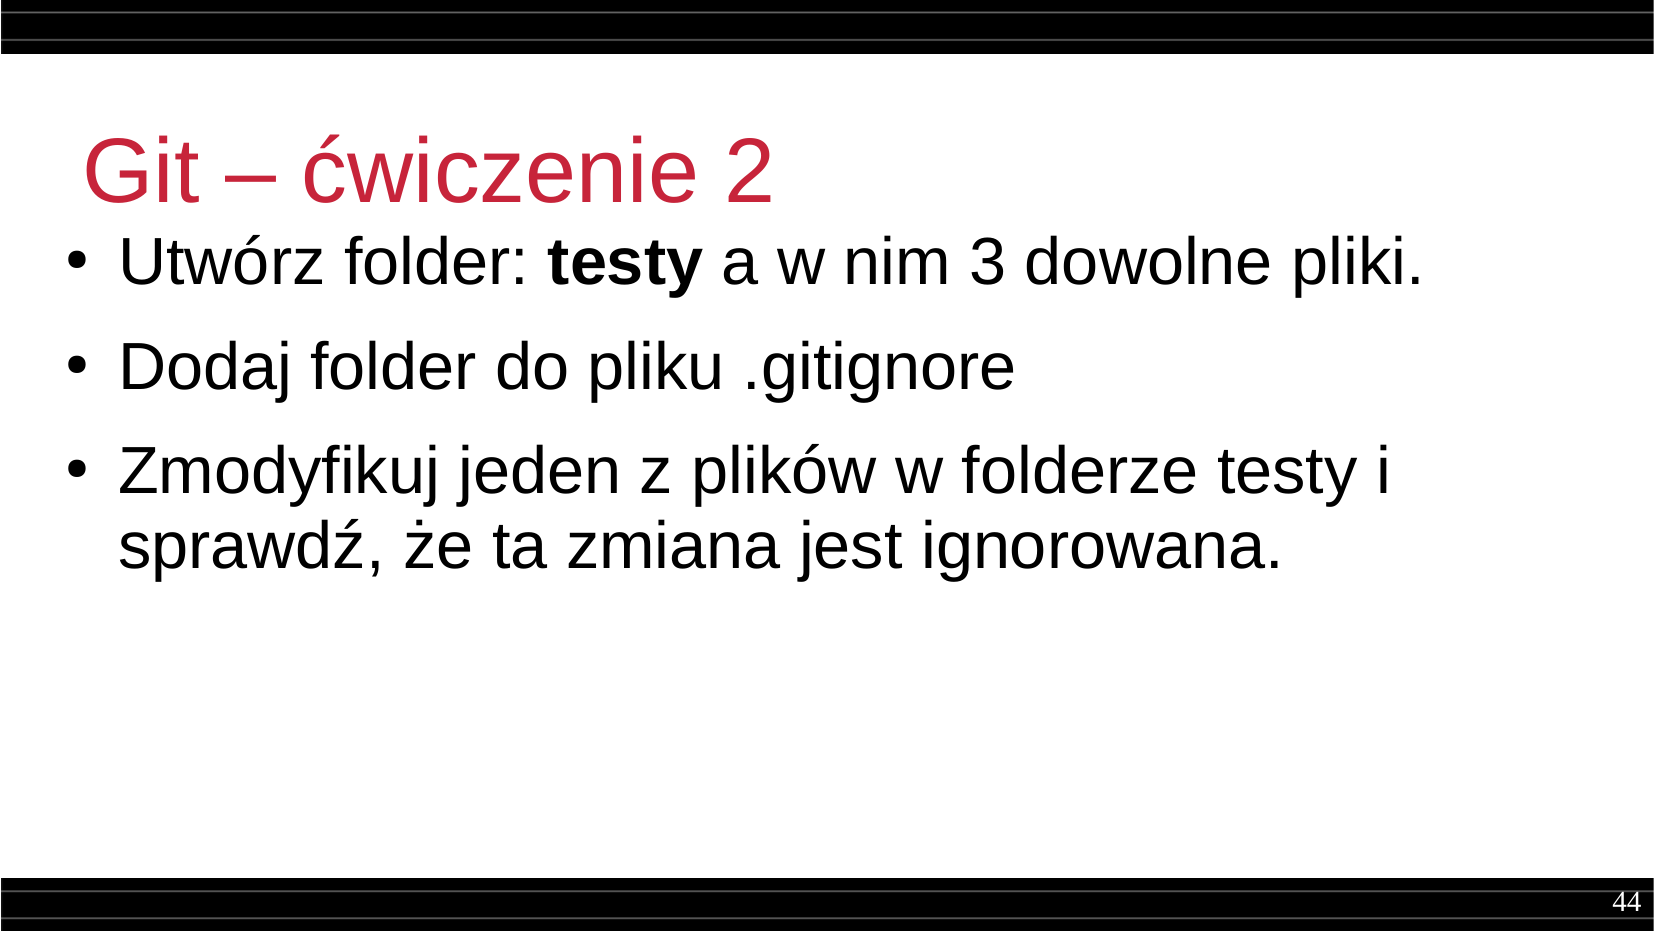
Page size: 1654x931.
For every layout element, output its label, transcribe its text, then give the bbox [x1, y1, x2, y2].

picture [1, 878, 1654, 931]
list Utwórz folder: testy a w nim 3 dowolne pliki. Dodaj folder do pliku .gitignore Zmodyfikuj jeden z plików w folderze testy i sprawdź, że ta zmiana jest ignorowana. [47, 224, 1536, 804]
picture [1, 0, 1654, 54]
title Git – ćwiczenie 2 [82, 92, 1571, 249]
